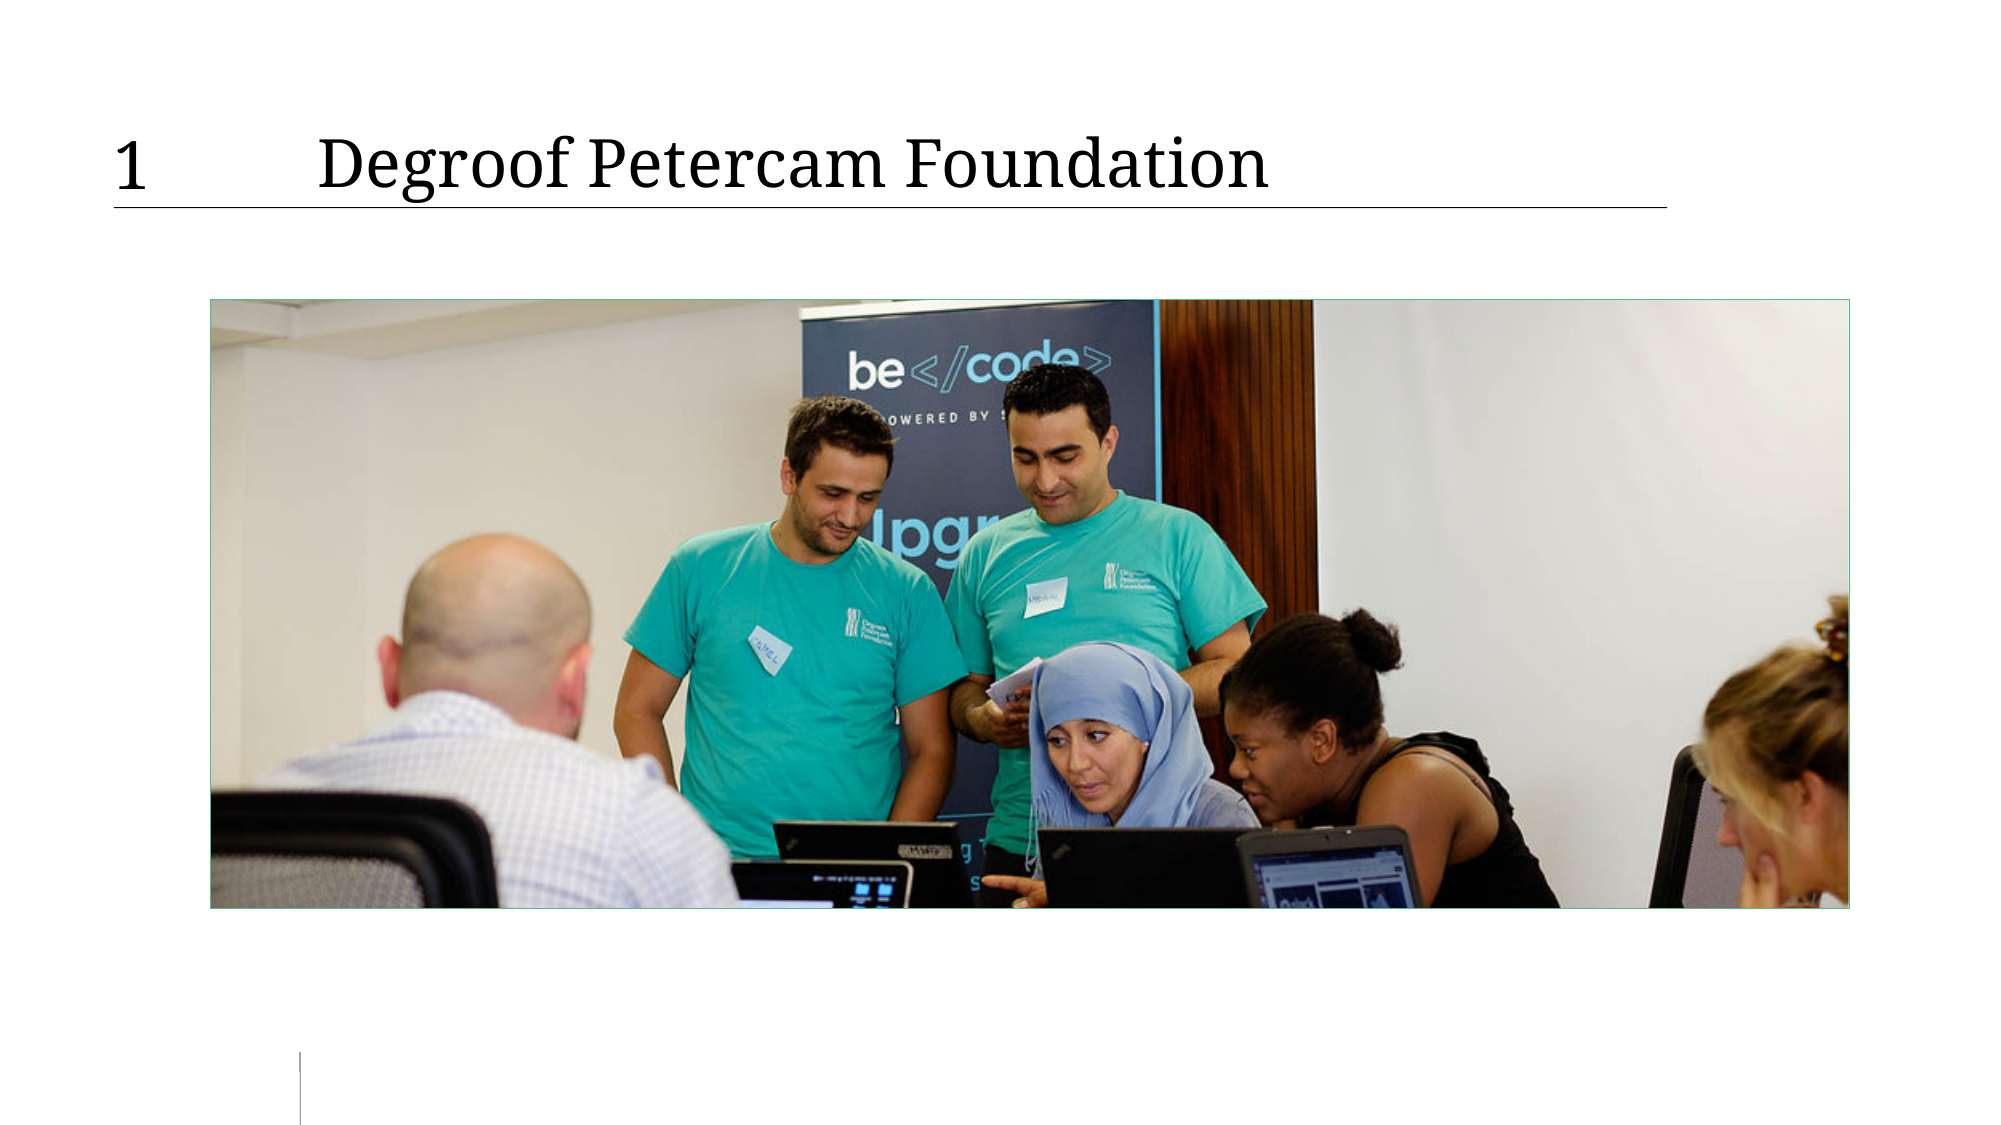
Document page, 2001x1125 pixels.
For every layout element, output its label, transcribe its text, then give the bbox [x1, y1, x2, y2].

list 1 [98, 119, 224, 208]
picture [210, 300, 1849, 909]
list Degroof Petercam Foundation [302, 124, 1465, 196]
